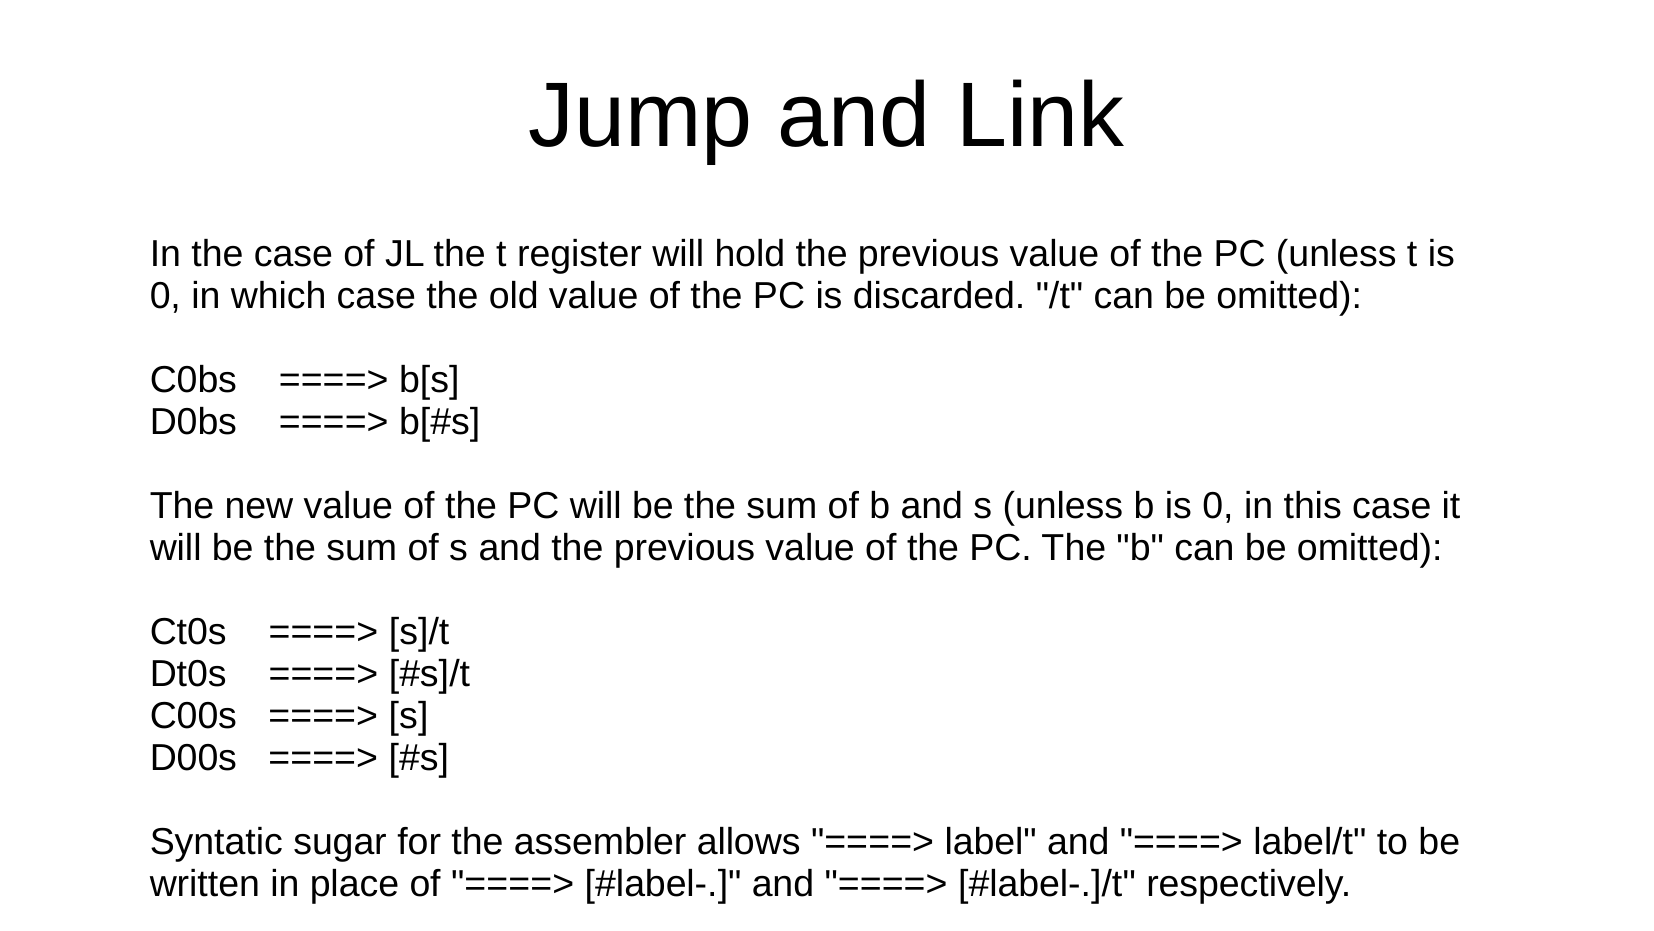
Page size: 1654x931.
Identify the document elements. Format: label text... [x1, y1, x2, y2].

text_box In the case of JL the t register will hold the previous value of the PC (unless t is 0, in which case the old value of the PC is discarded. "/t" can be omitted): C0bs ====> b[s] D0bs ====> b[#s] The new value of the PC will be the sum of b and s (unless b is 0, in this case it will be the sum of s and the previous value of the PC. The "b" can be omitted): Ct0s ====> [s]/t Dt0s ====> [#s]/t C00s ====> [s] D00s ====> [#s] Syntatic sugar for the assembler allows "====> label" and "====> label/t" to be written in place of "====> [#label-.]" and "====> [#label-.]/t" respectively. [135, 225, 1501, 912]
title Jump and Link [82, 37, 1571, 193]
